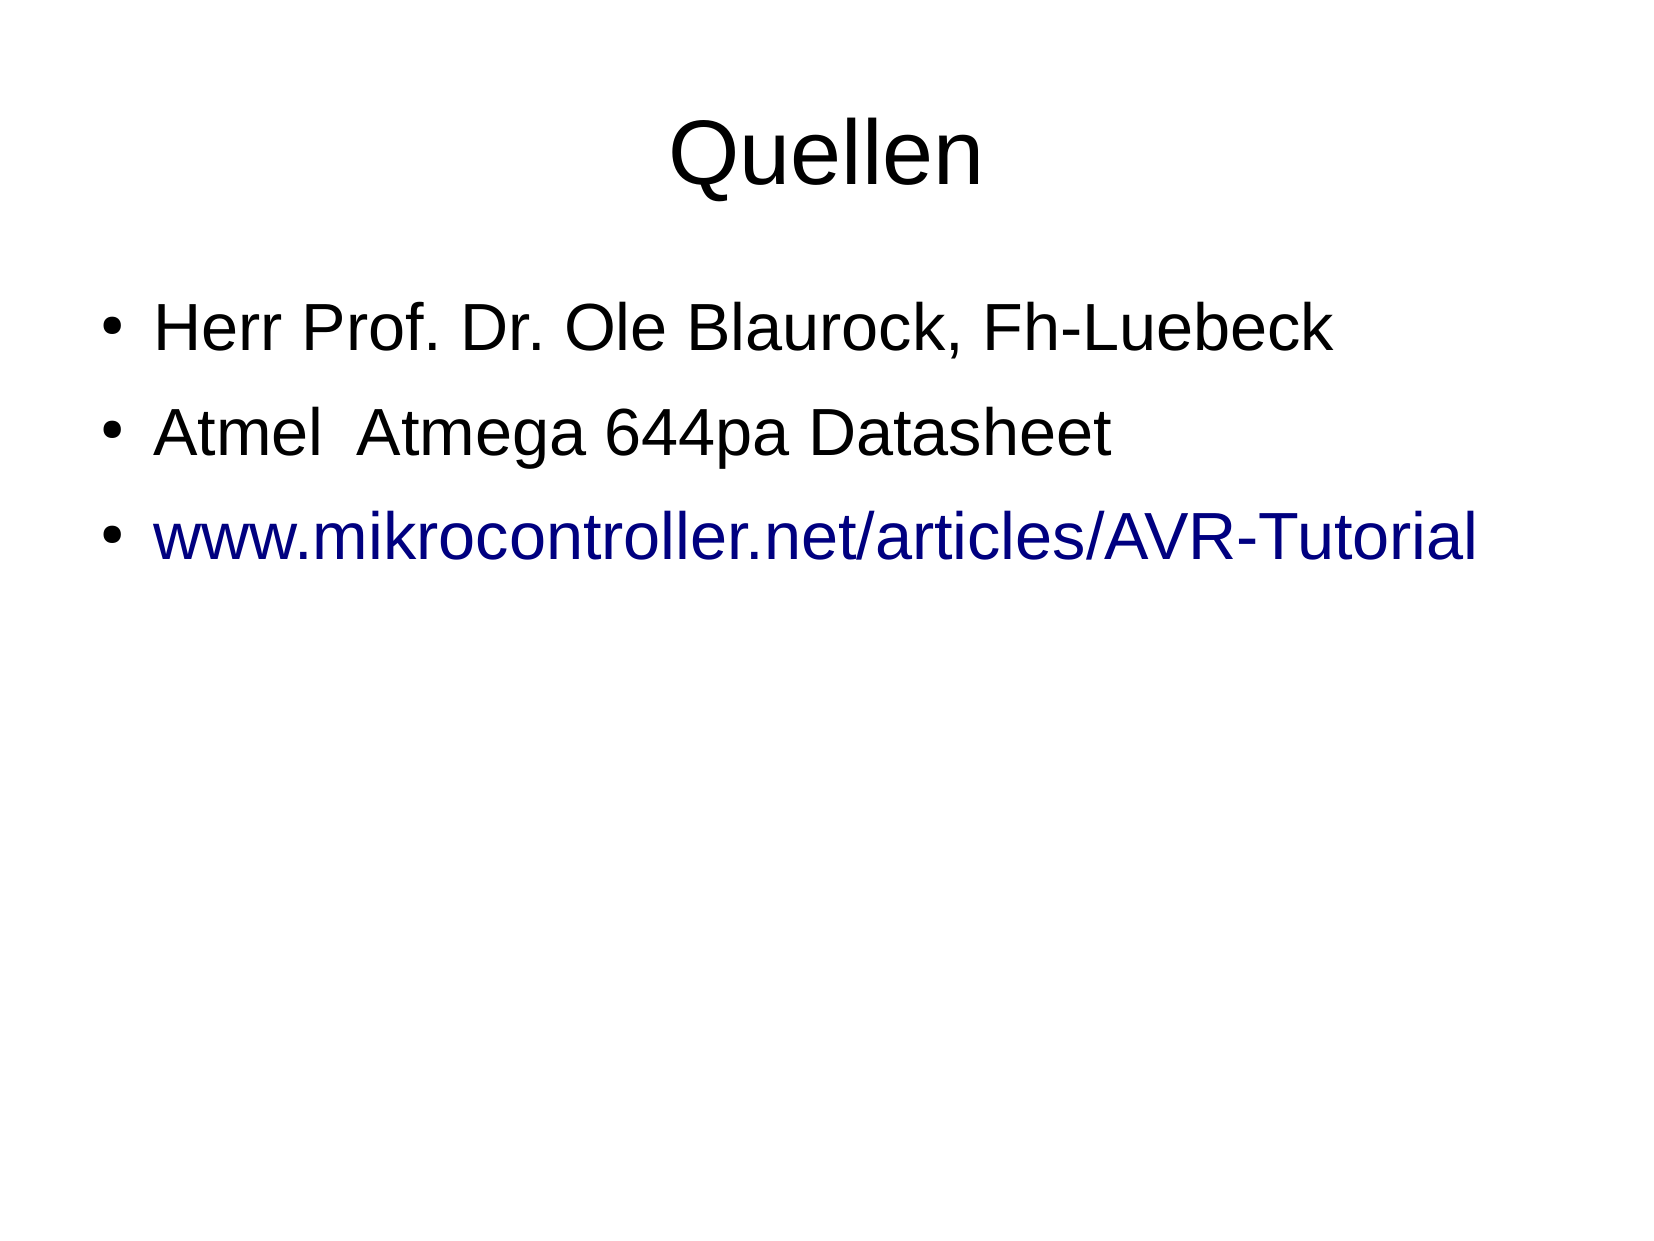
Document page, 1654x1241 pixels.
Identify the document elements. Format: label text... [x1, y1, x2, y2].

title Quellen [82, 49, 1571, 257]
list Herr Prof. Dr. Ole Blaurock, Fh-Luebeck Atmel Atmega 644pa Datasheet www.mikrocontroller.net/articles/AVR-Tutorial [82, 290, 1571, 1010]
